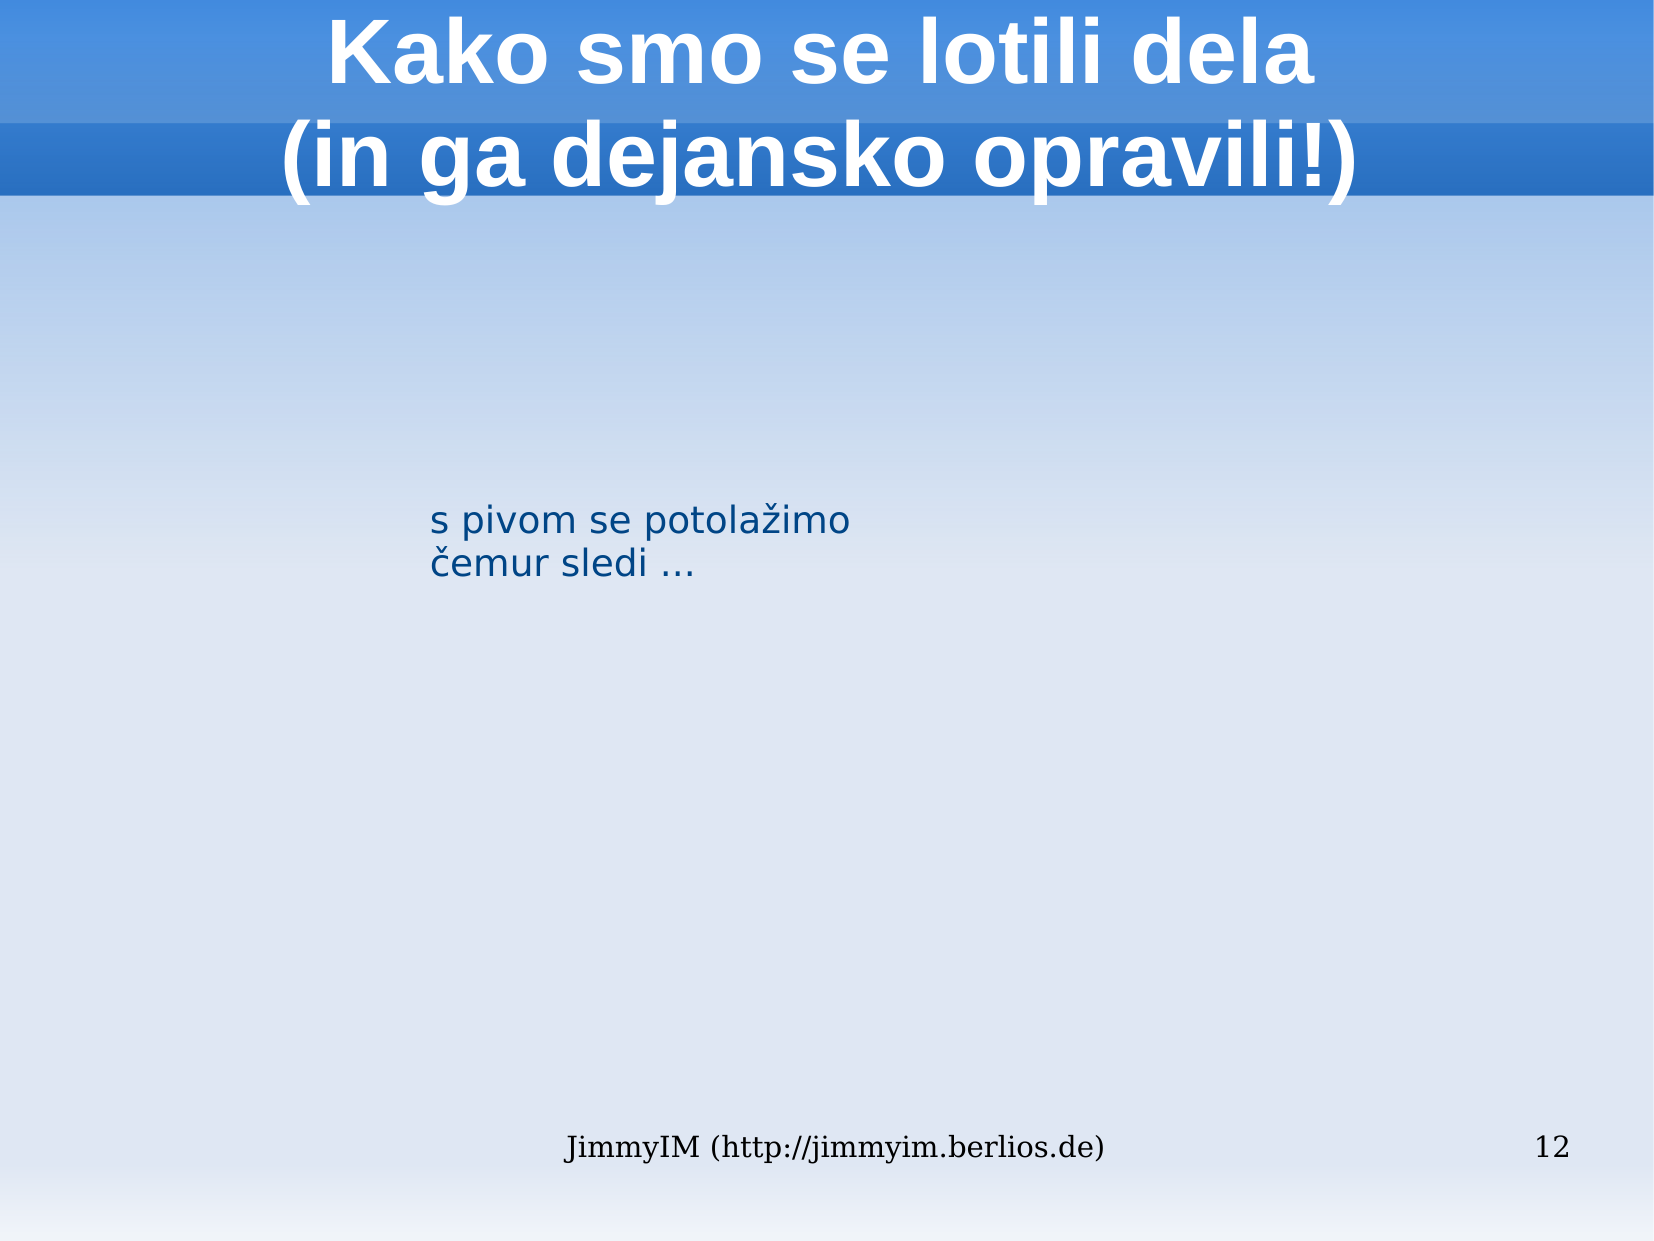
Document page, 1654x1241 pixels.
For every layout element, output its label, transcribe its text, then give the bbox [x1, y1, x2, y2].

title Kako smo se lotili dela (in ga dejansko opravili!) [76, 0, 1565, 208]
picture [0, 0, 1654, 1241]
text_box s pivom se potolažimo čemur sledi ... [397, 490, 1171, 685]
